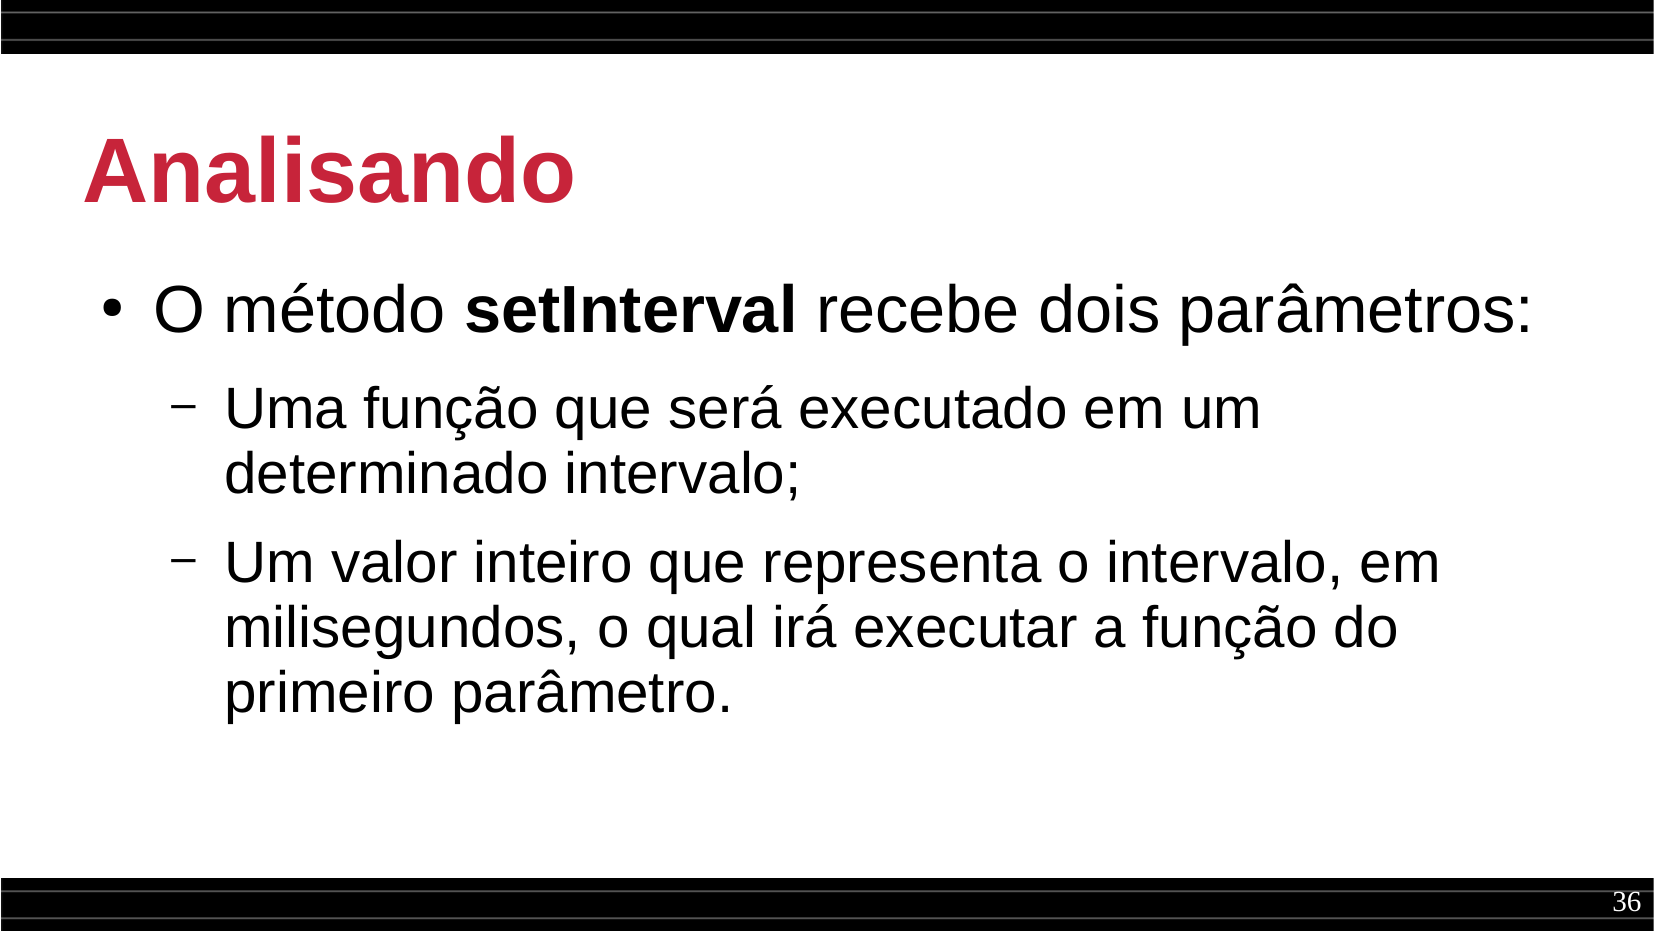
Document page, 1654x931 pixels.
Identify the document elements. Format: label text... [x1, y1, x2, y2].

title Analisando [82, 92, 1571, 249]
picture [1, 878, 1654, 931]
picture [1, 0, 1654, 54]
list O método setInterval recebe dois parâmetros: Uma função que será executado em um determinado intervalo; Um valor inteiro que representa o intervalo, em milisegundos, o qual irá executar a função do primeiro parâmetro. [82, 271, 1571, 758]
